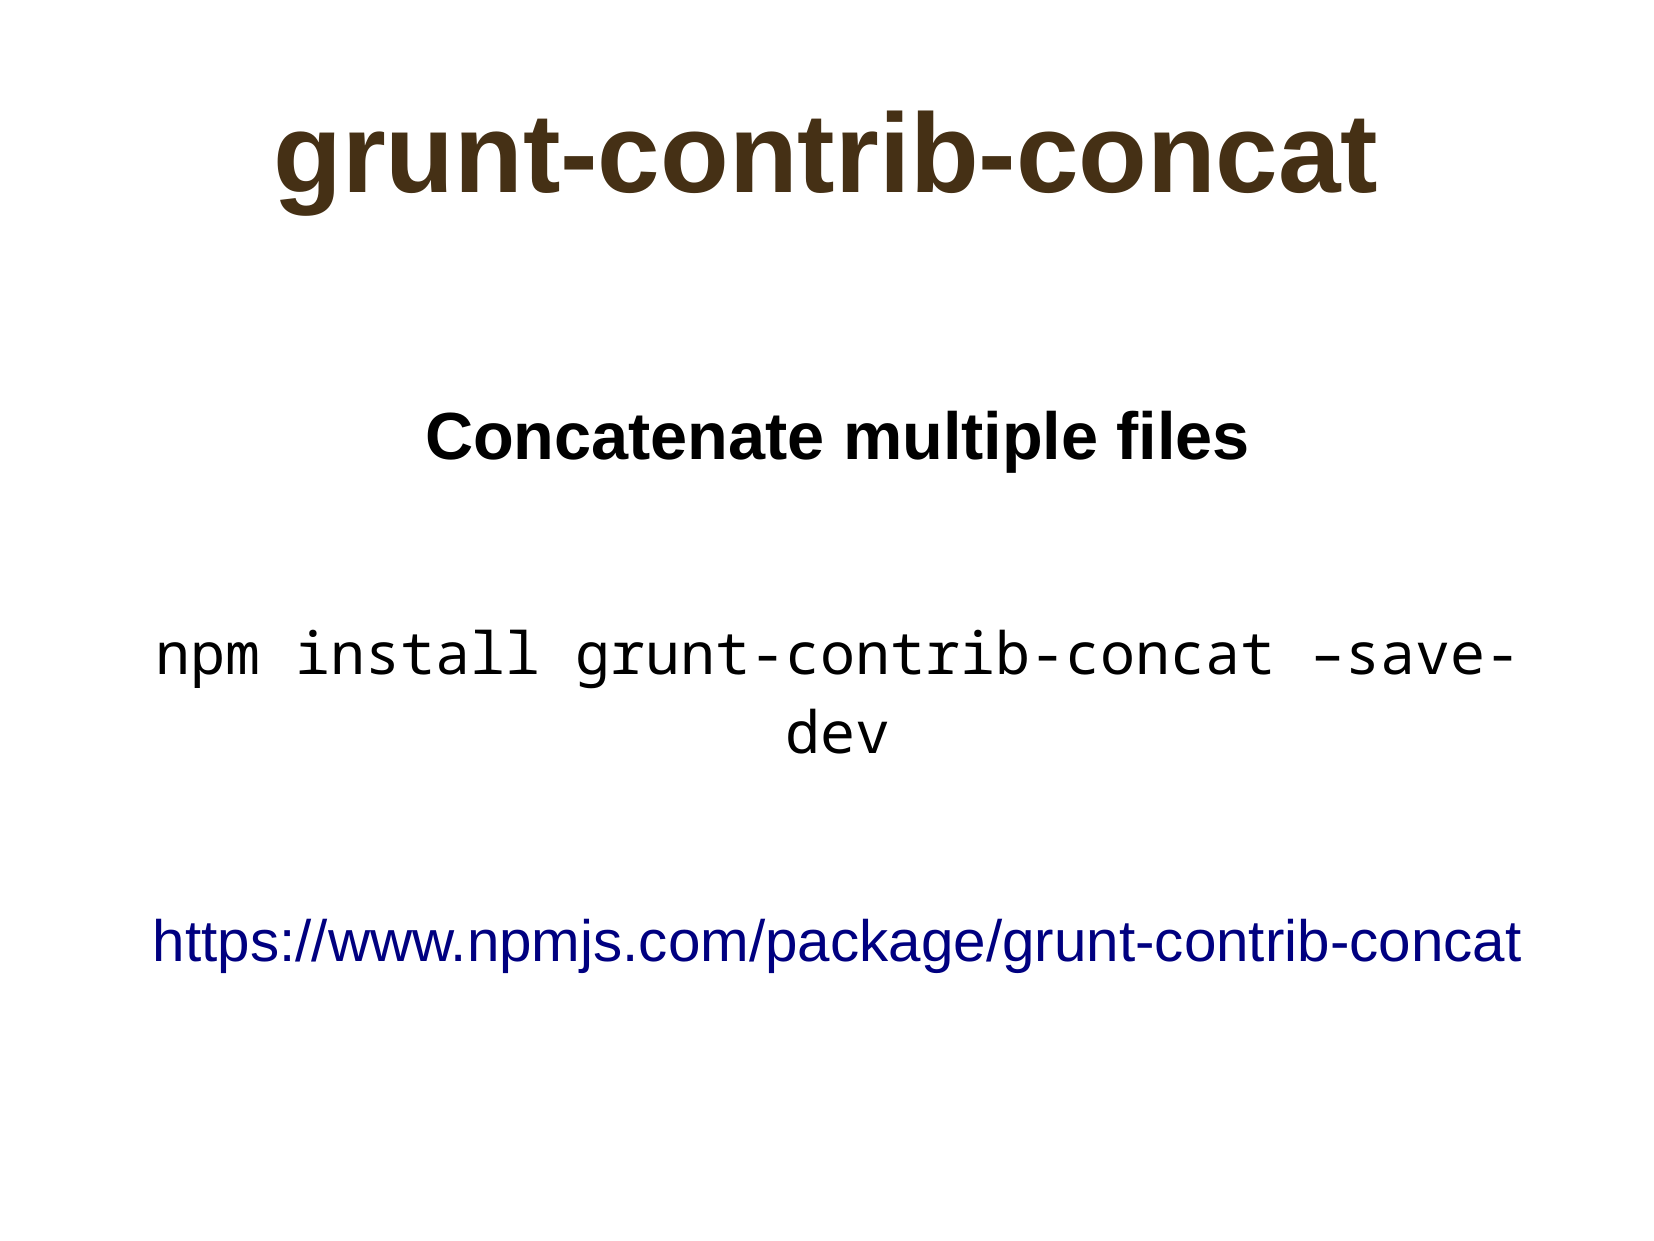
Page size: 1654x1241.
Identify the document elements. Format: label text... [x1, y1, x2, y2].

list Concatenate multiple files npm install grunt-contrib-concat –save-dev https://www.npmjs.com/package/grunt-contrib-concat [75, 290, 1531, 1010]
title grunt-contrib-concat [82, 49, 1571, 257]
